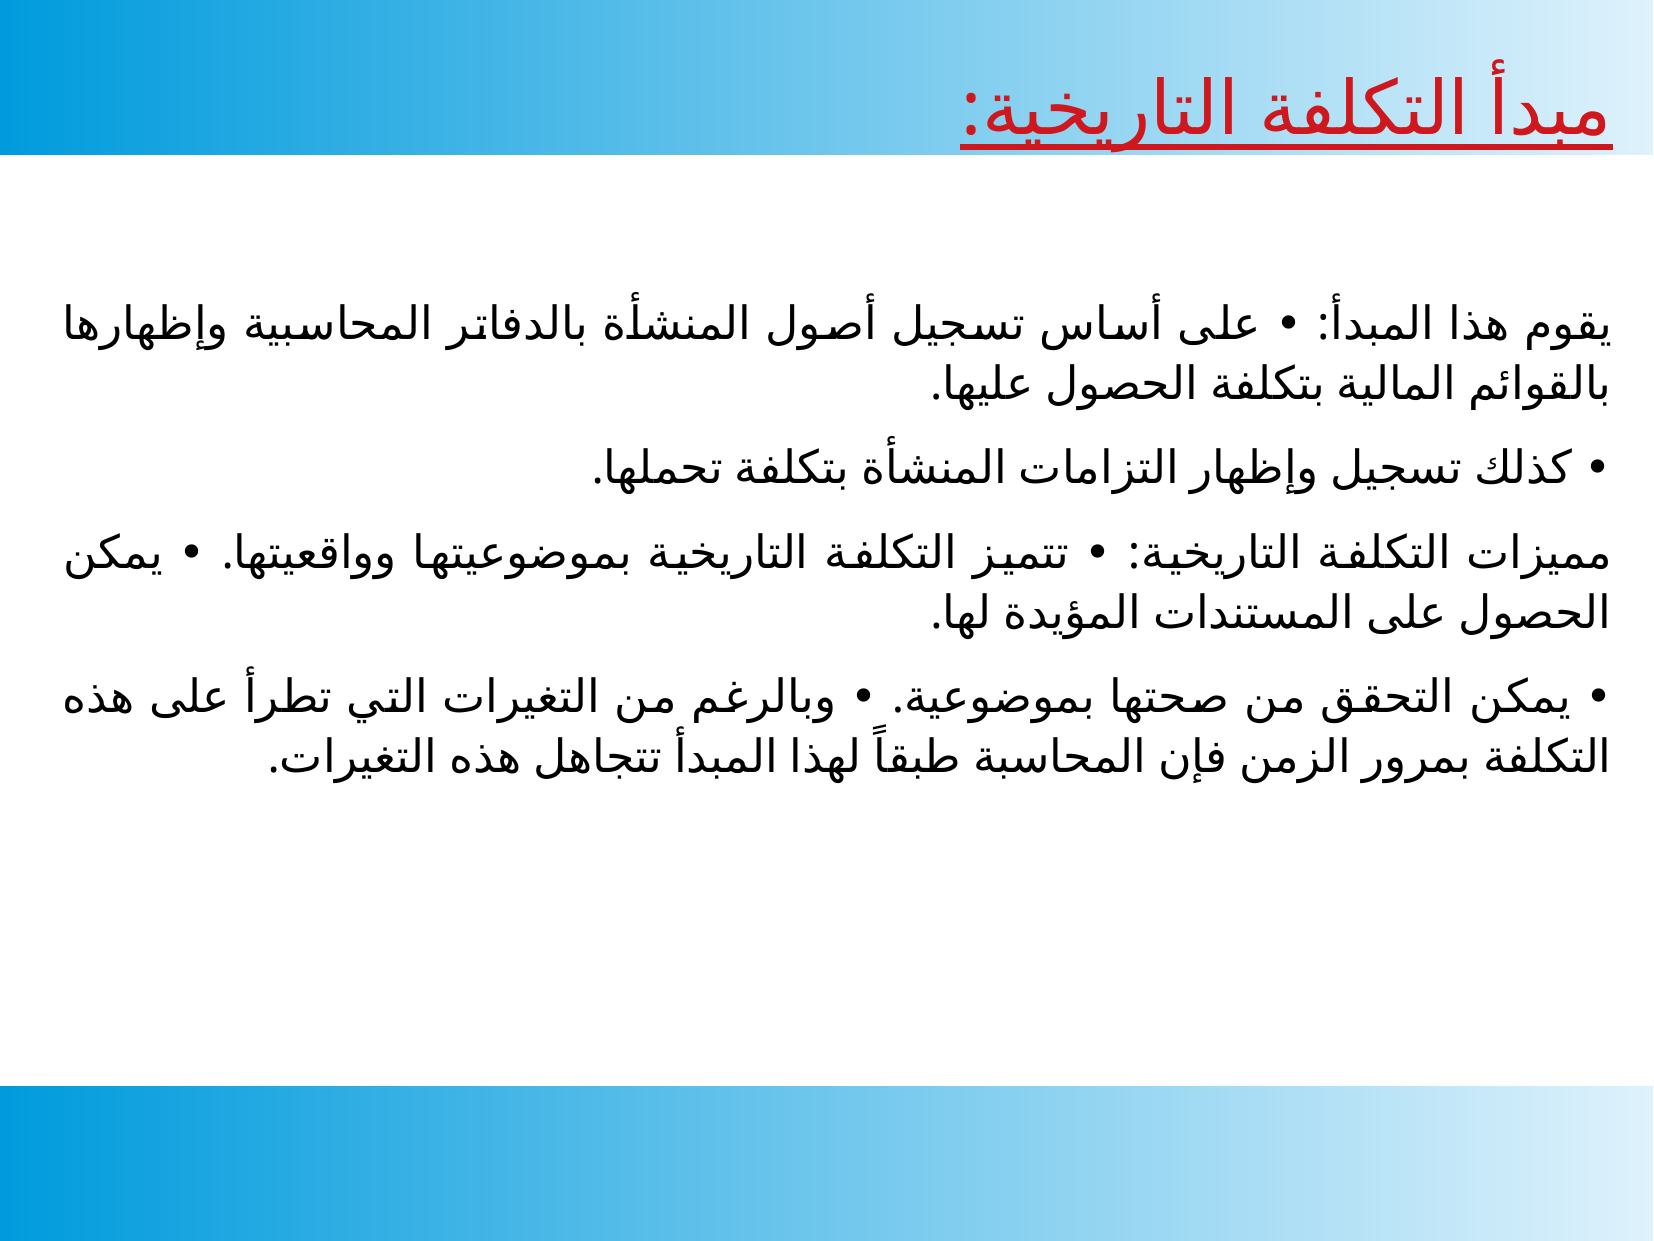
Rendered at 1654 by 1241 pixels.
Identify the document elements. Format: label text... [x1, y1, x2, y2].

text_box مبدأ التكلفة التاريخية: يقوم هذا المبدأ: • على أساس تسجيل أصول المنشأة بالدفاتر المحاسبية وإظهارها بالقوائم المالية بتكلفة الحصول عليها. • كذلك تسجيل وإظهار التزامات المنشأة بتكلفة تحملها. مميزات التكلفة التاريخية: • تتميز التكلفة التاريخية بموضوعيتها وواقعيتها. • يمكن الحصول على المستندات المؤيدة لها. • يمكن التحقق من صحتها بموضوعية. • وبالرغم من التغيرات التي تطرأ على هذه التكلفة بمرور الزمن فإن المحاسبة طبقاً لهذا المبدأ تتجاهل هذه التغيرات. [45, 60, 1628, 1198]
